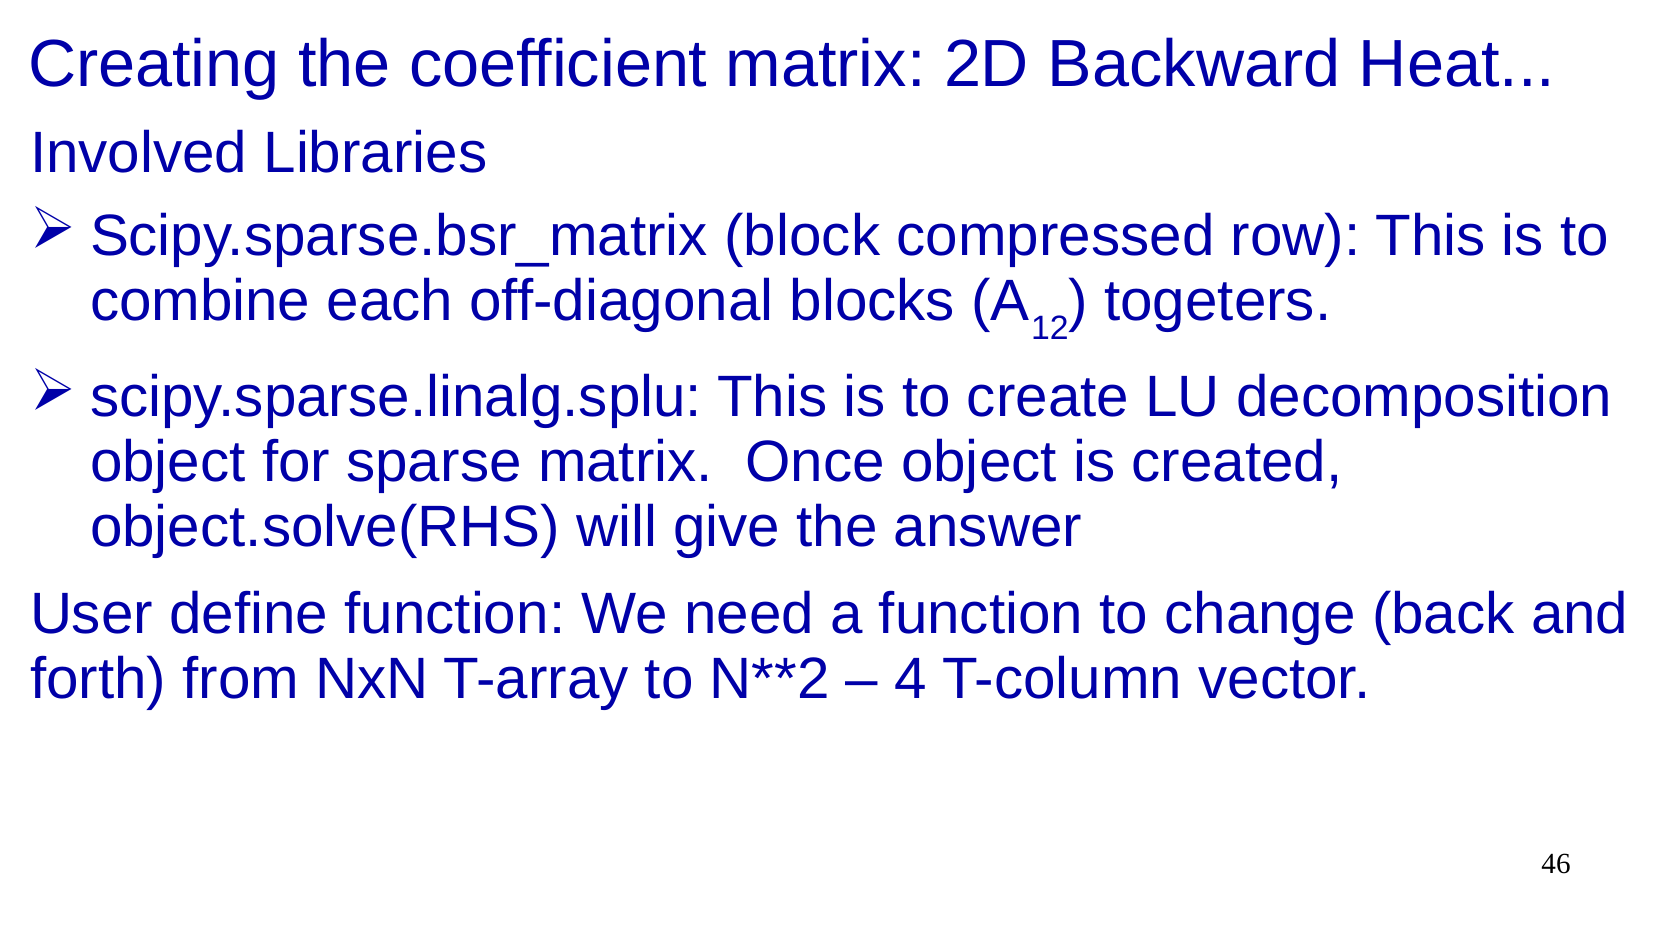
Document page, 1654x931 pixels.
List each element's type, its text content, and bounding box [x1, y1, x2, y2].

list Involved Libraries Scipy.sparse.bsr_matrix (block compressed row): This is to combine each off-diagonal blocks (A12) togeters. scipy.sparse.linalg.splu: This is to create LU decomposition object for sparse matrix. Once object is created, object.solve(RHS) will give the answer User define function: We need a function to change (back and forth) from NxN T-array to N**2 – 4 T-column vector. [30, 120, 1645, 916]
title Creating the coefficient matrix: 2D Backward Heat... [28, 21, 1626, 106]
